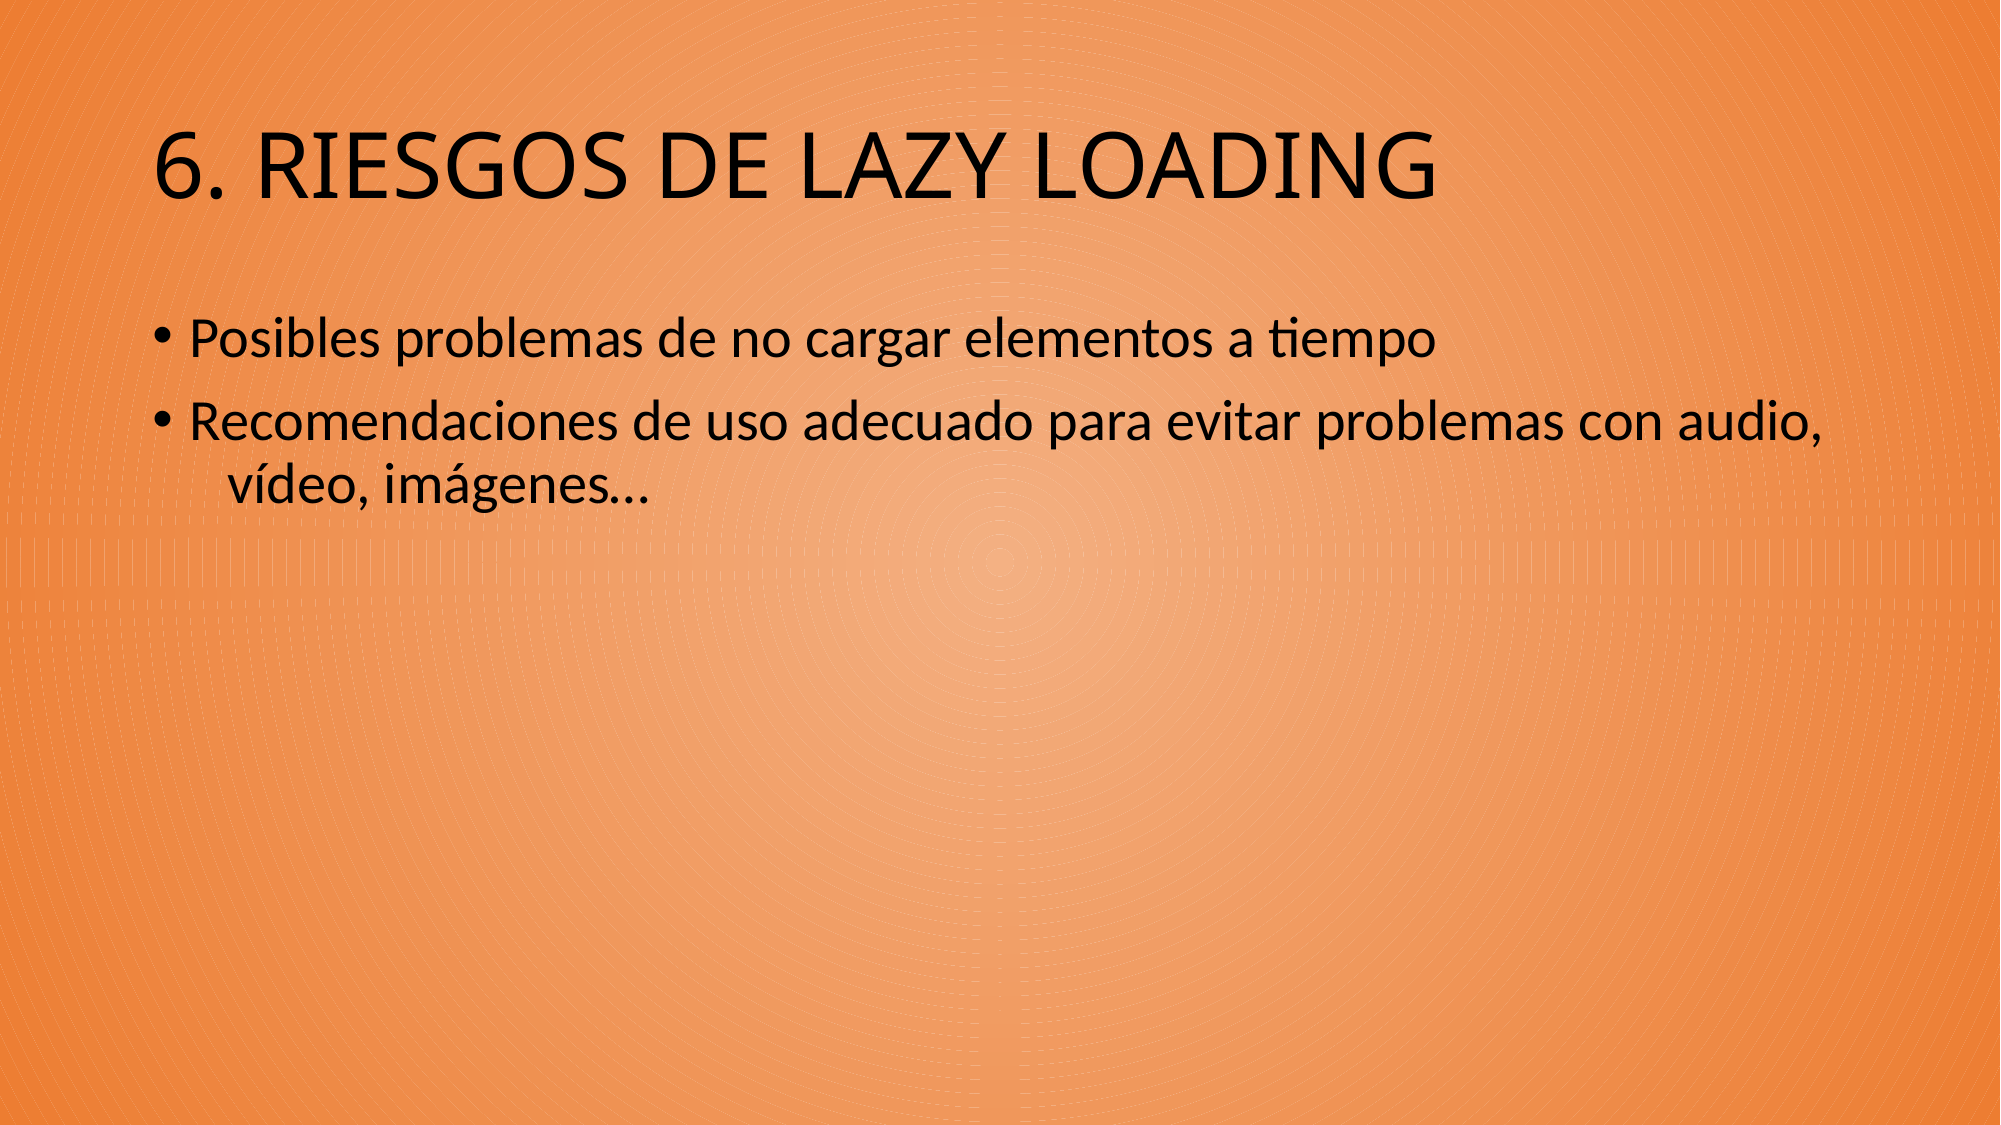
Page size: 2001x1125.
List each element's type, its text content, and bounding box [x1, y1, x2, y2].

list Posibles problemas de no cargar elementos a tiempo Recomendaciones de uso adecuado para evitar problemas con audio, vídeo, imágenes… [137, 299, 1863, 1014]
title 6. RIESGOS DE LAZY LOADING [137, 59, 1863, 278]
